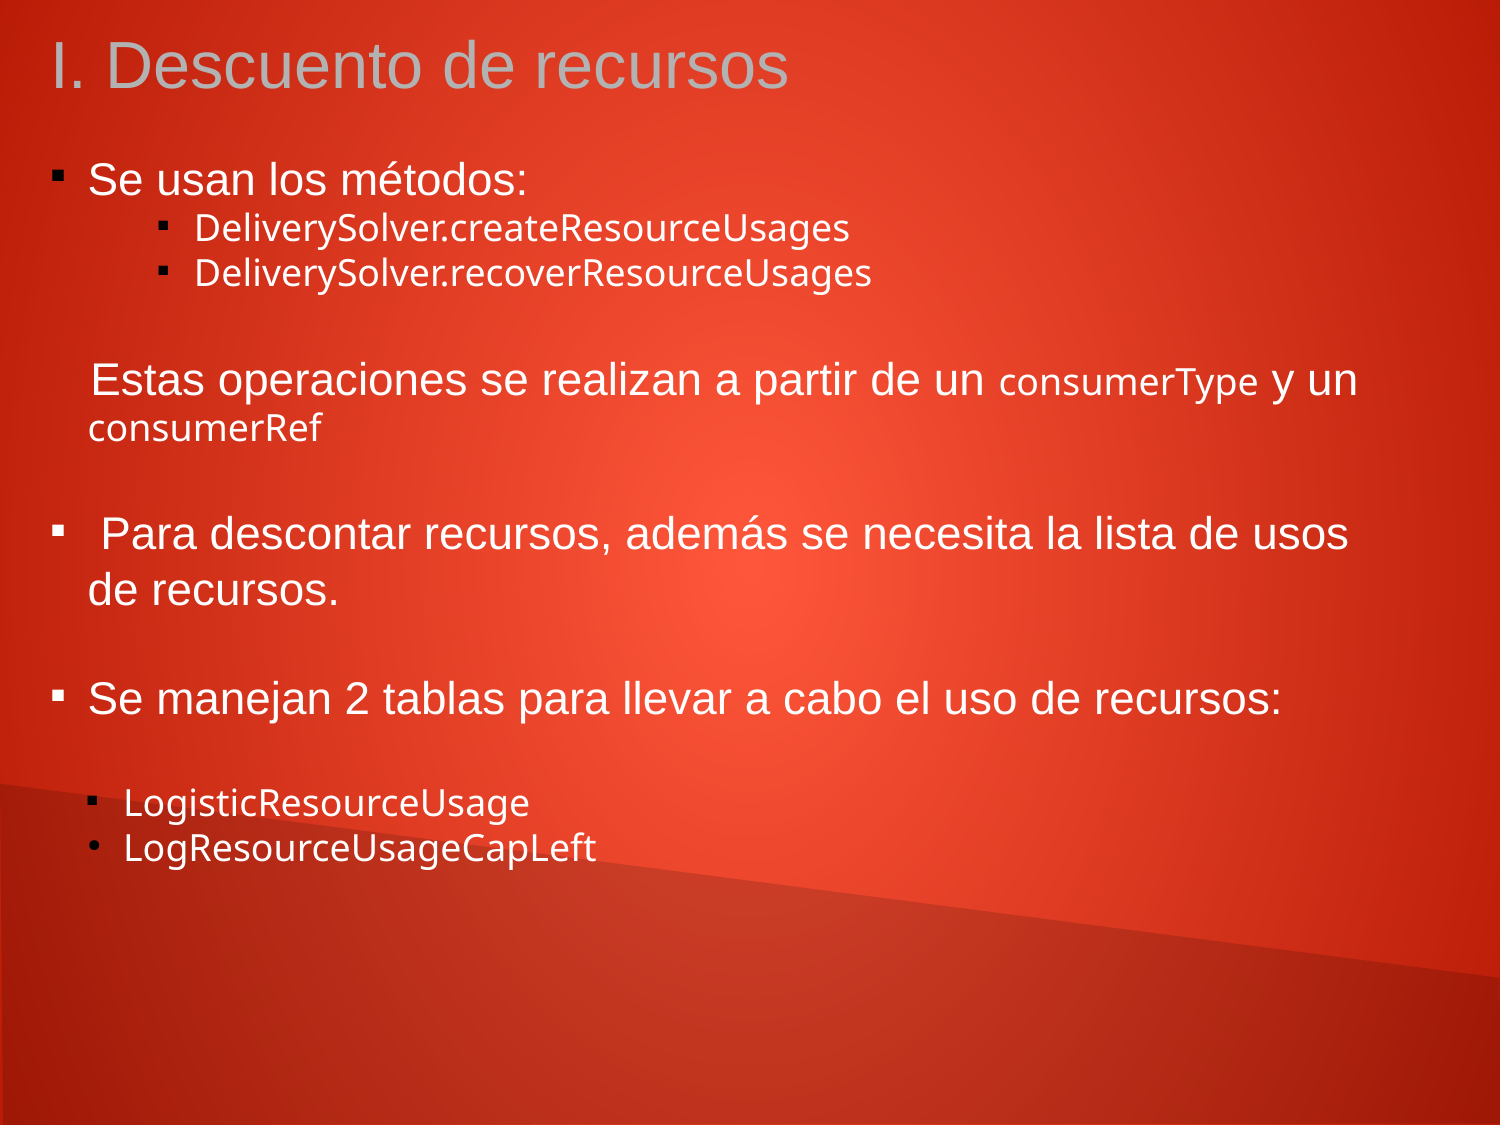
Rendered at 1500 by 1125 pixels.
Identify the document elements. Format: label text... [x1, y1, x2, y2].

text_box I. Descuento de recursos [35, 11, 1386, 112]
text_box Se usan los métodos: DeliverySolver.createResourceUsages DeliverySolver.recoverResourceUsages Estas operaciones se realizan a partir de un consumerType y un consumerRef Para descontar recursos, además se necesita la lista de usos de recursos. Se manejan 2 tablas para llevar a cabo el uso de recursos: LogisticResourceUsage LogResourceUsageCapLeft [37, 141, 1421, 992]
